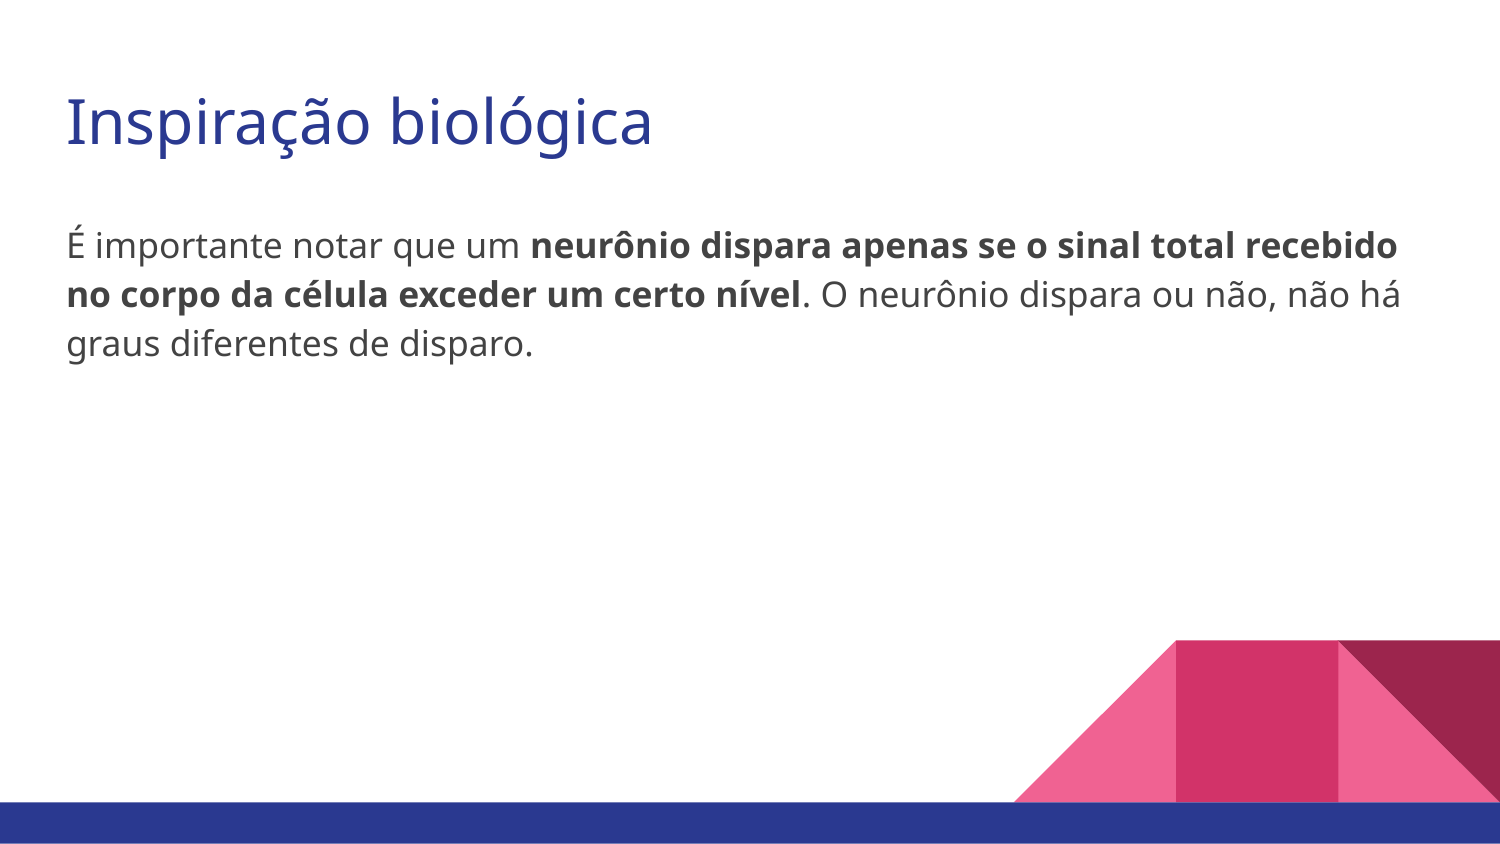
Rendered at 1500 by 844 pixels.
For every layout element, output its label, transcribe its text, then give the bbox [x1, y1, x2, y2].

list É importante notar que um neurônio dispara apenas se o sinal total recebido no corpo da célula exceder um certo nível. O neurônio dispara ou não, não há graus diferentes de disparo. [51, 201, 1449, 750]
title Inspiração biológica [51, 67, 1449, 167]
